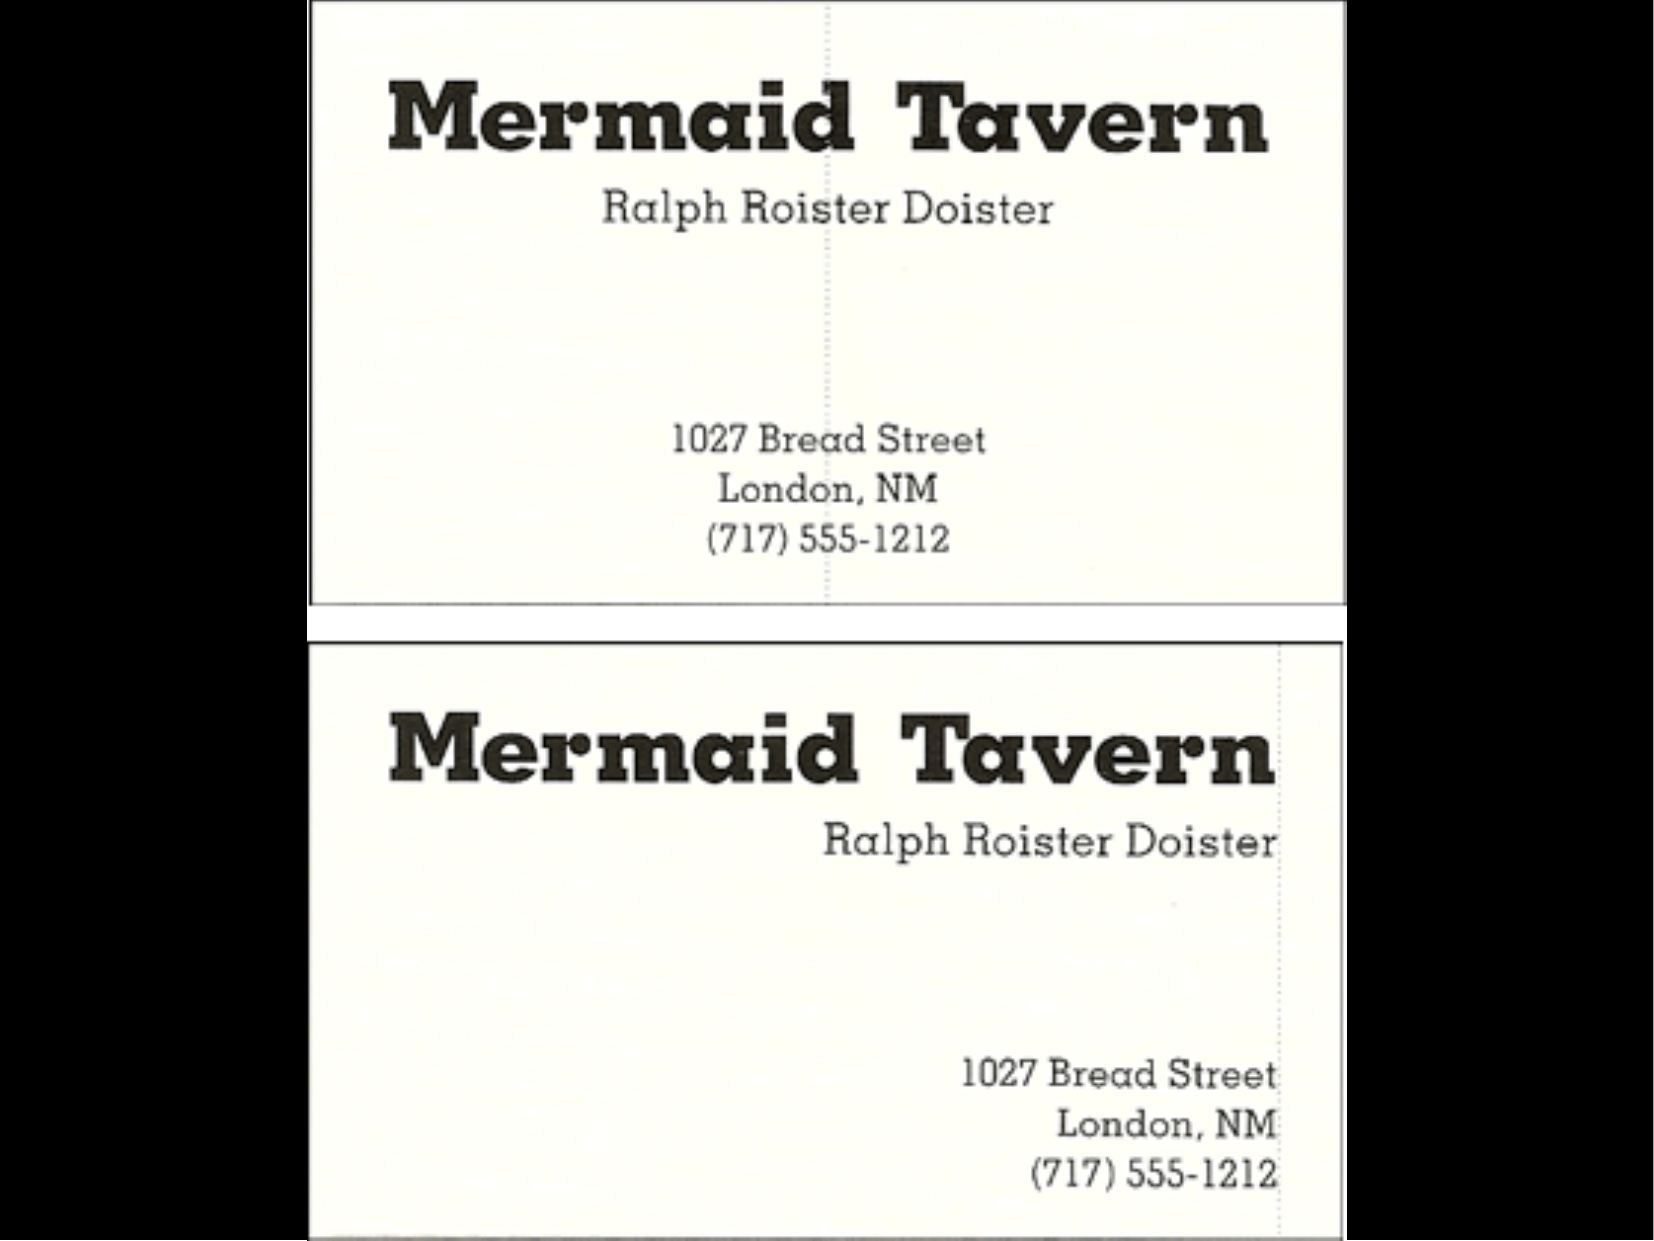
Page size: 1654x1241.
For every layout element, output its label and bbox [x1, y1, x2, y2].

picture [307, 0, 1347, 1241]
